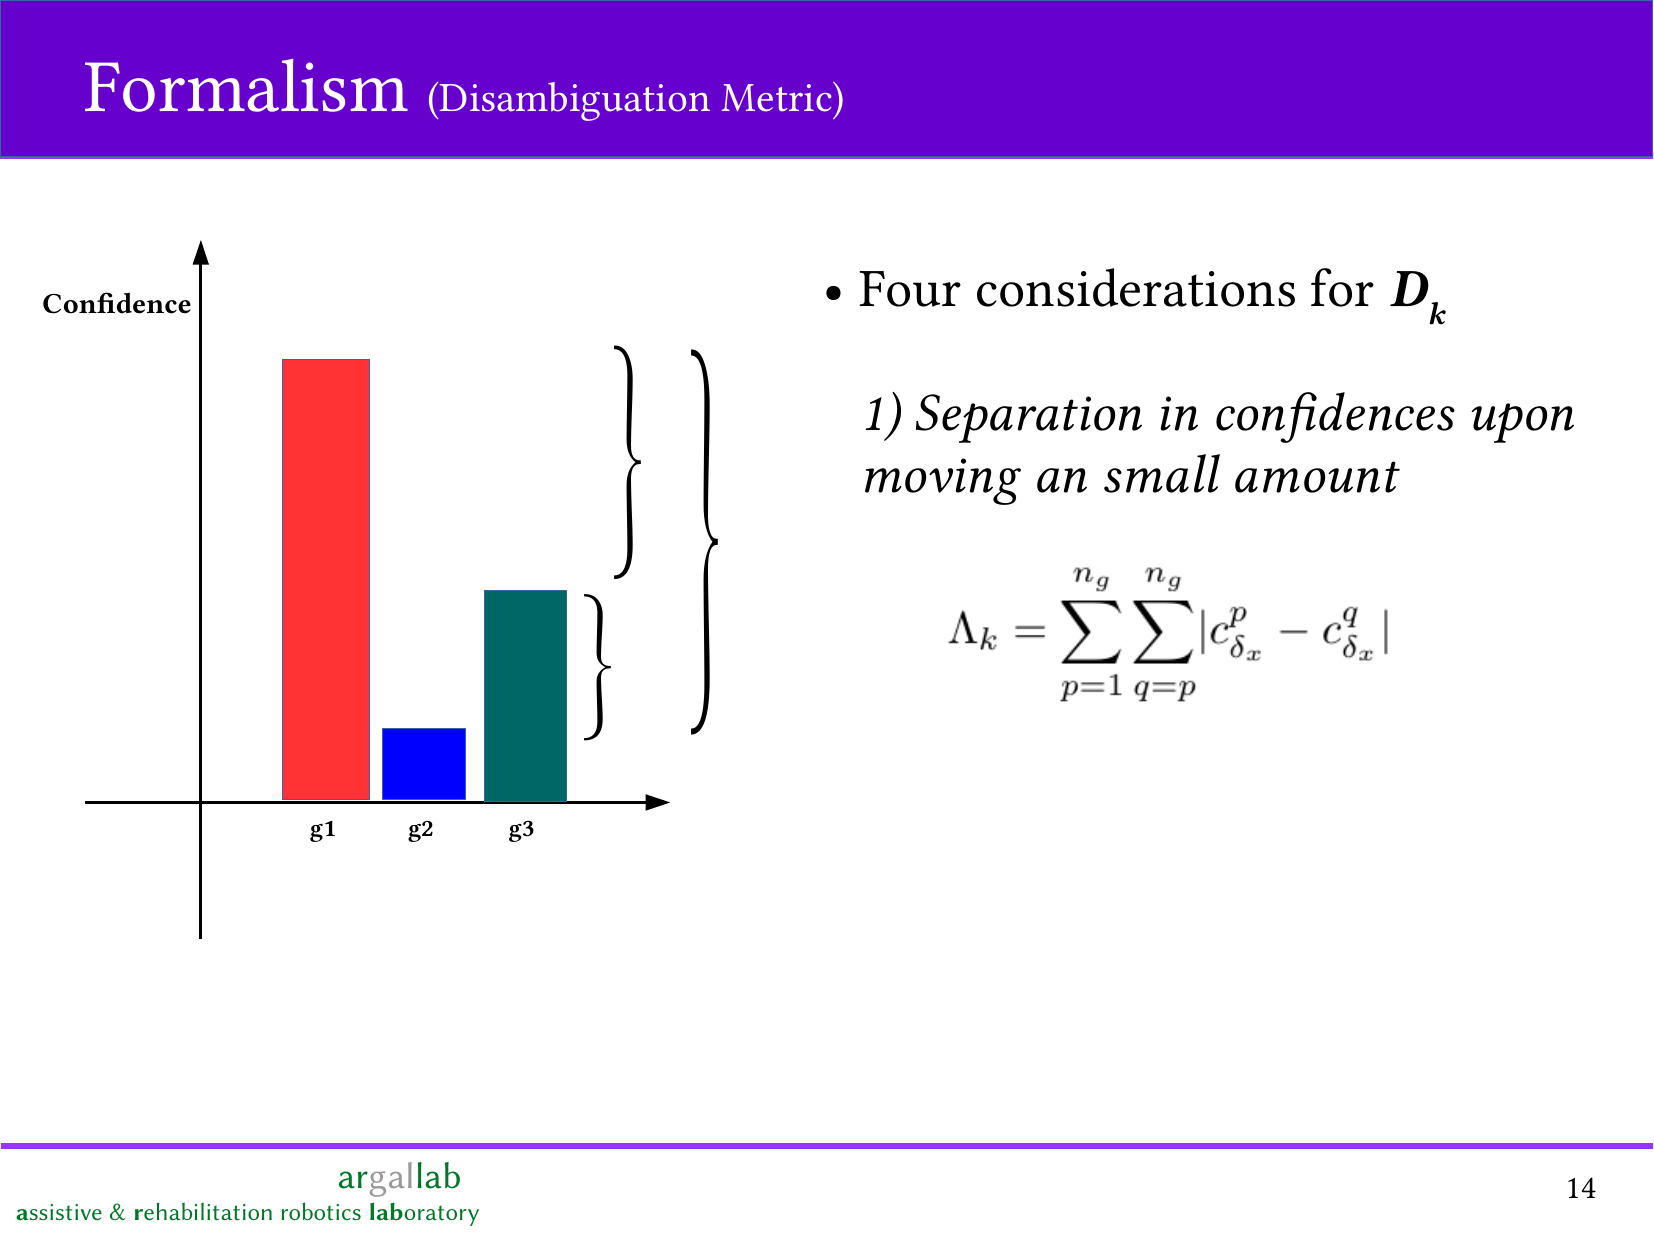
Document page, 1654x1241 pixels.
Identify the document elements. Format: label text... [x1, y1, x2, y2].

text_box Confidence [27, 280, 206, 329]
text_box g2 [393, 807, 494, 937]
chart [544, 325, 768, 745]
text_box Four considerations for Dk [809, 250, 1653, 374]
text_box g3 [494, 807, 644, 937]
text_box Formalism (Disambiguation Metric) [69, 36, 1621, 138]
text_box [382, 728, 466, 800]
text_box [282, 359, 370, 800]
text_box 1) Separation in confidences upon moving an small amount [809, 374, 1653, 795]
picture [920, 549, 1430, 722]
text_box g1 [295, 807, 393, 937]
text_box [484, 590, 567, 802]
